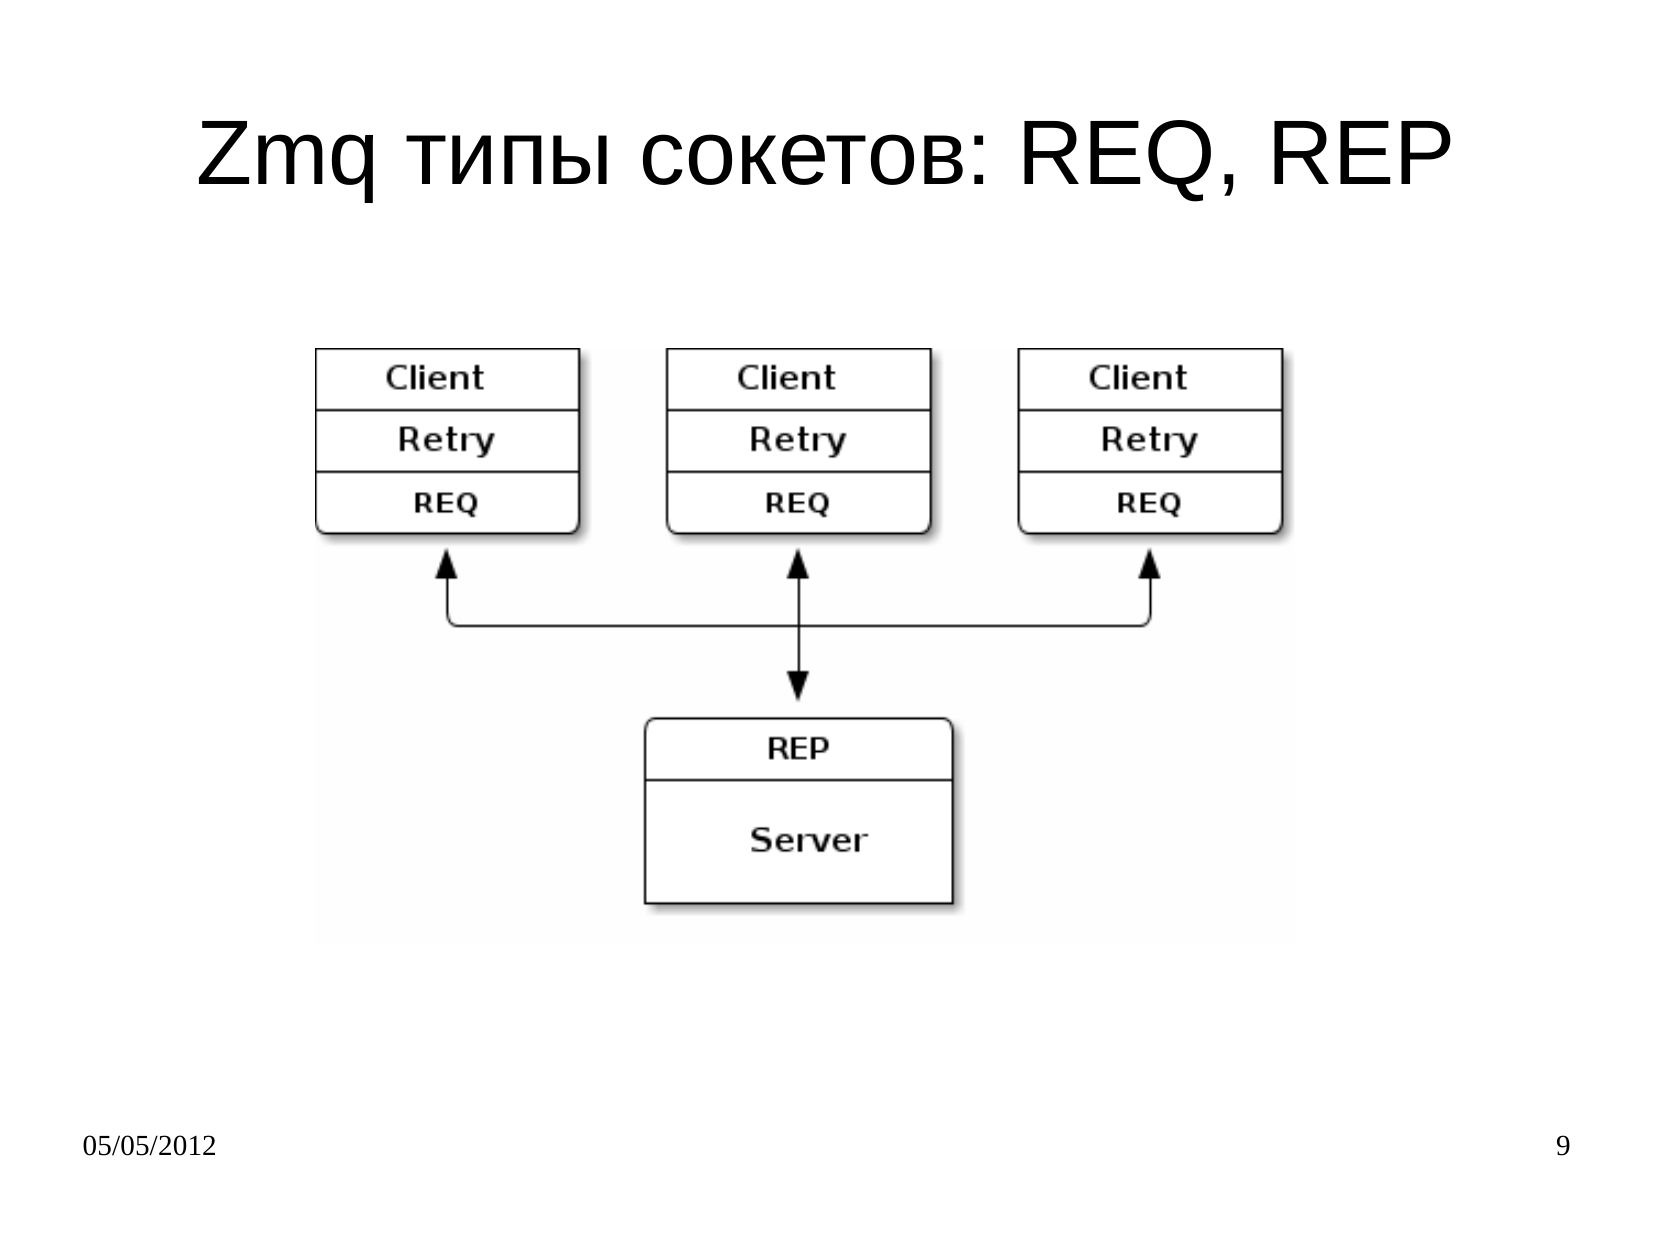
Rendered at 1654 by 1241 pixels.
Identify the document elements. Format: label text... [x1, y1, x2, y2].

title Zmq типы сокетов: REQ, REP [82, 49, 1571, 257]
picture [315, 348, 1295, 946]
